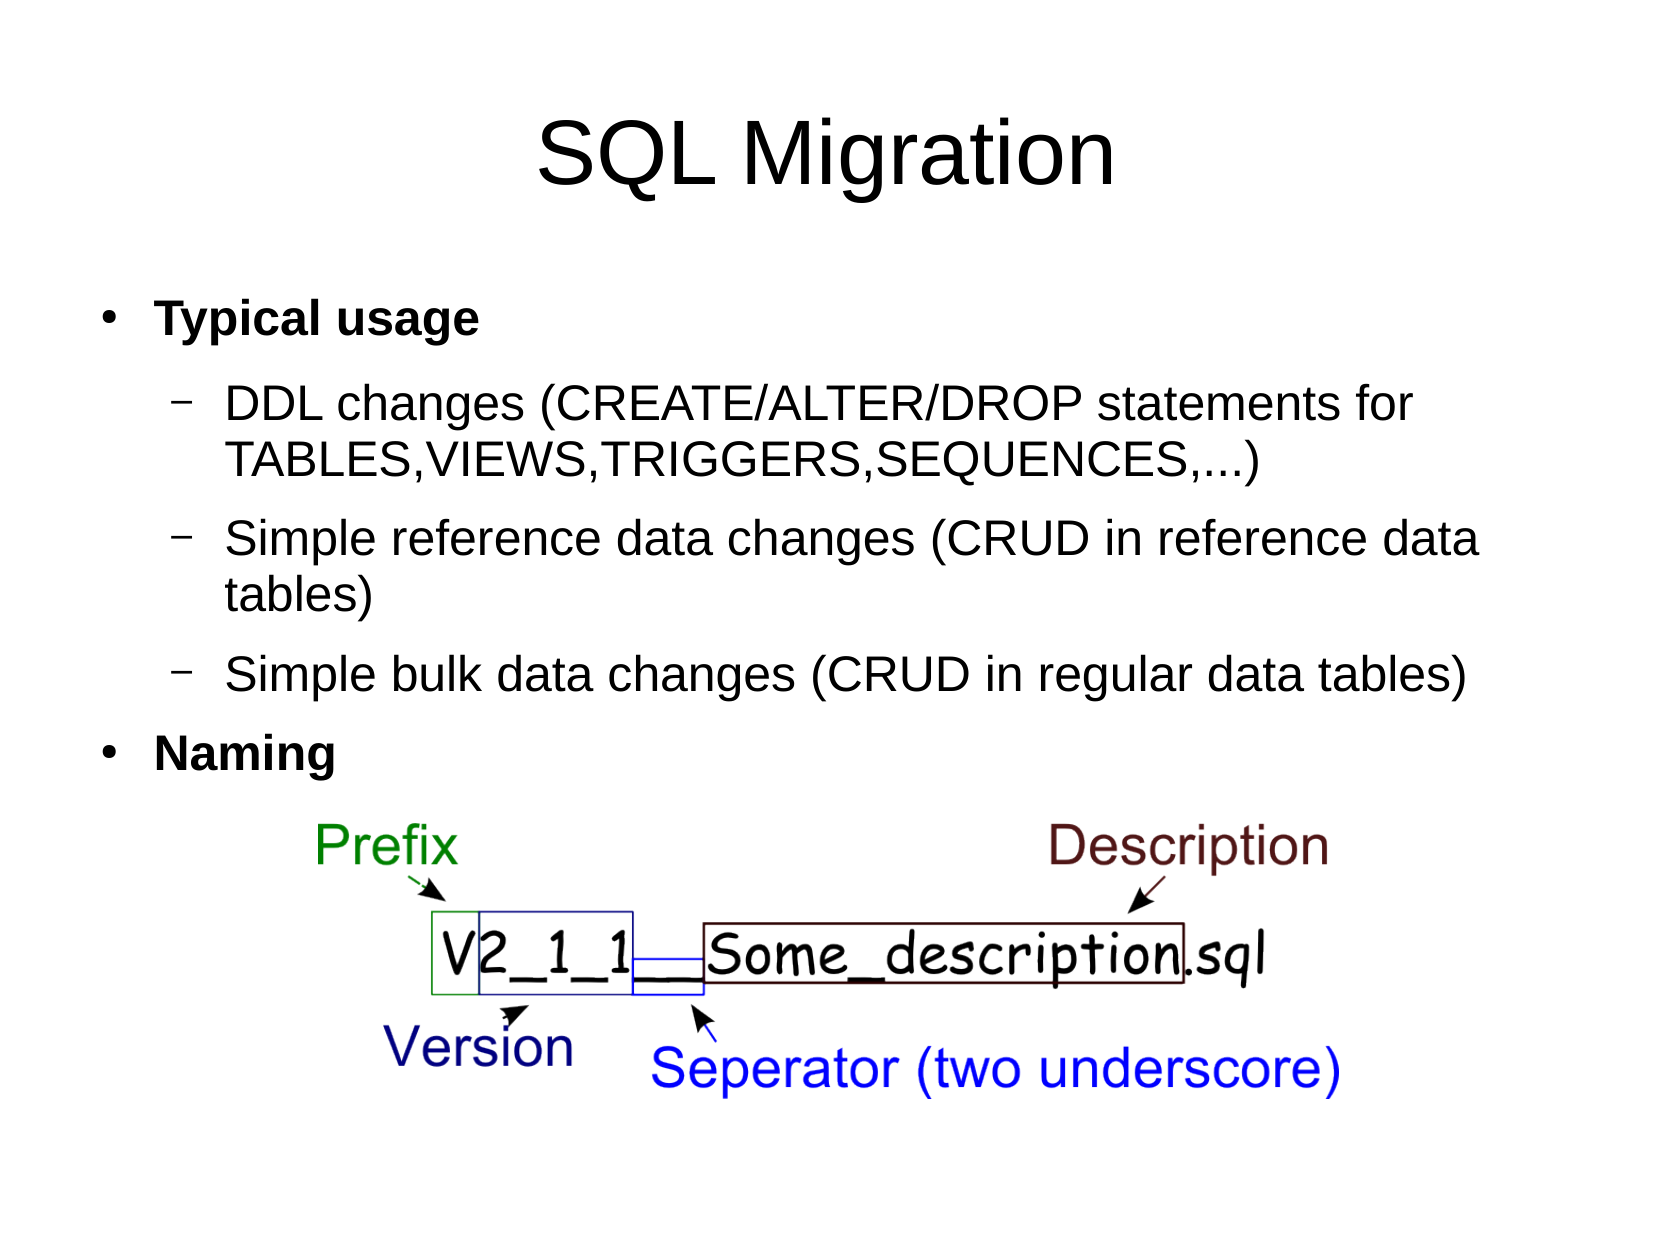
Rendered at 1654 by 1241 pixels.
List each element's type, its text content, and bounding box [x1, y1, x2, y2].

picture [318, 823, 1339, 1099]
title SQL Migration [82, 49, 1571, 257]
list Typical usage DDL changes (CREATE/ALTER/DROP statements for TABLES,VIEWS,TRIGGERS,SEQUENCES,...) Simple reference data changes (CRUD in reference data tables) Simple bulk data changes (CRUD in regular data tables) Naming [82, 290, 1571, 1010]
